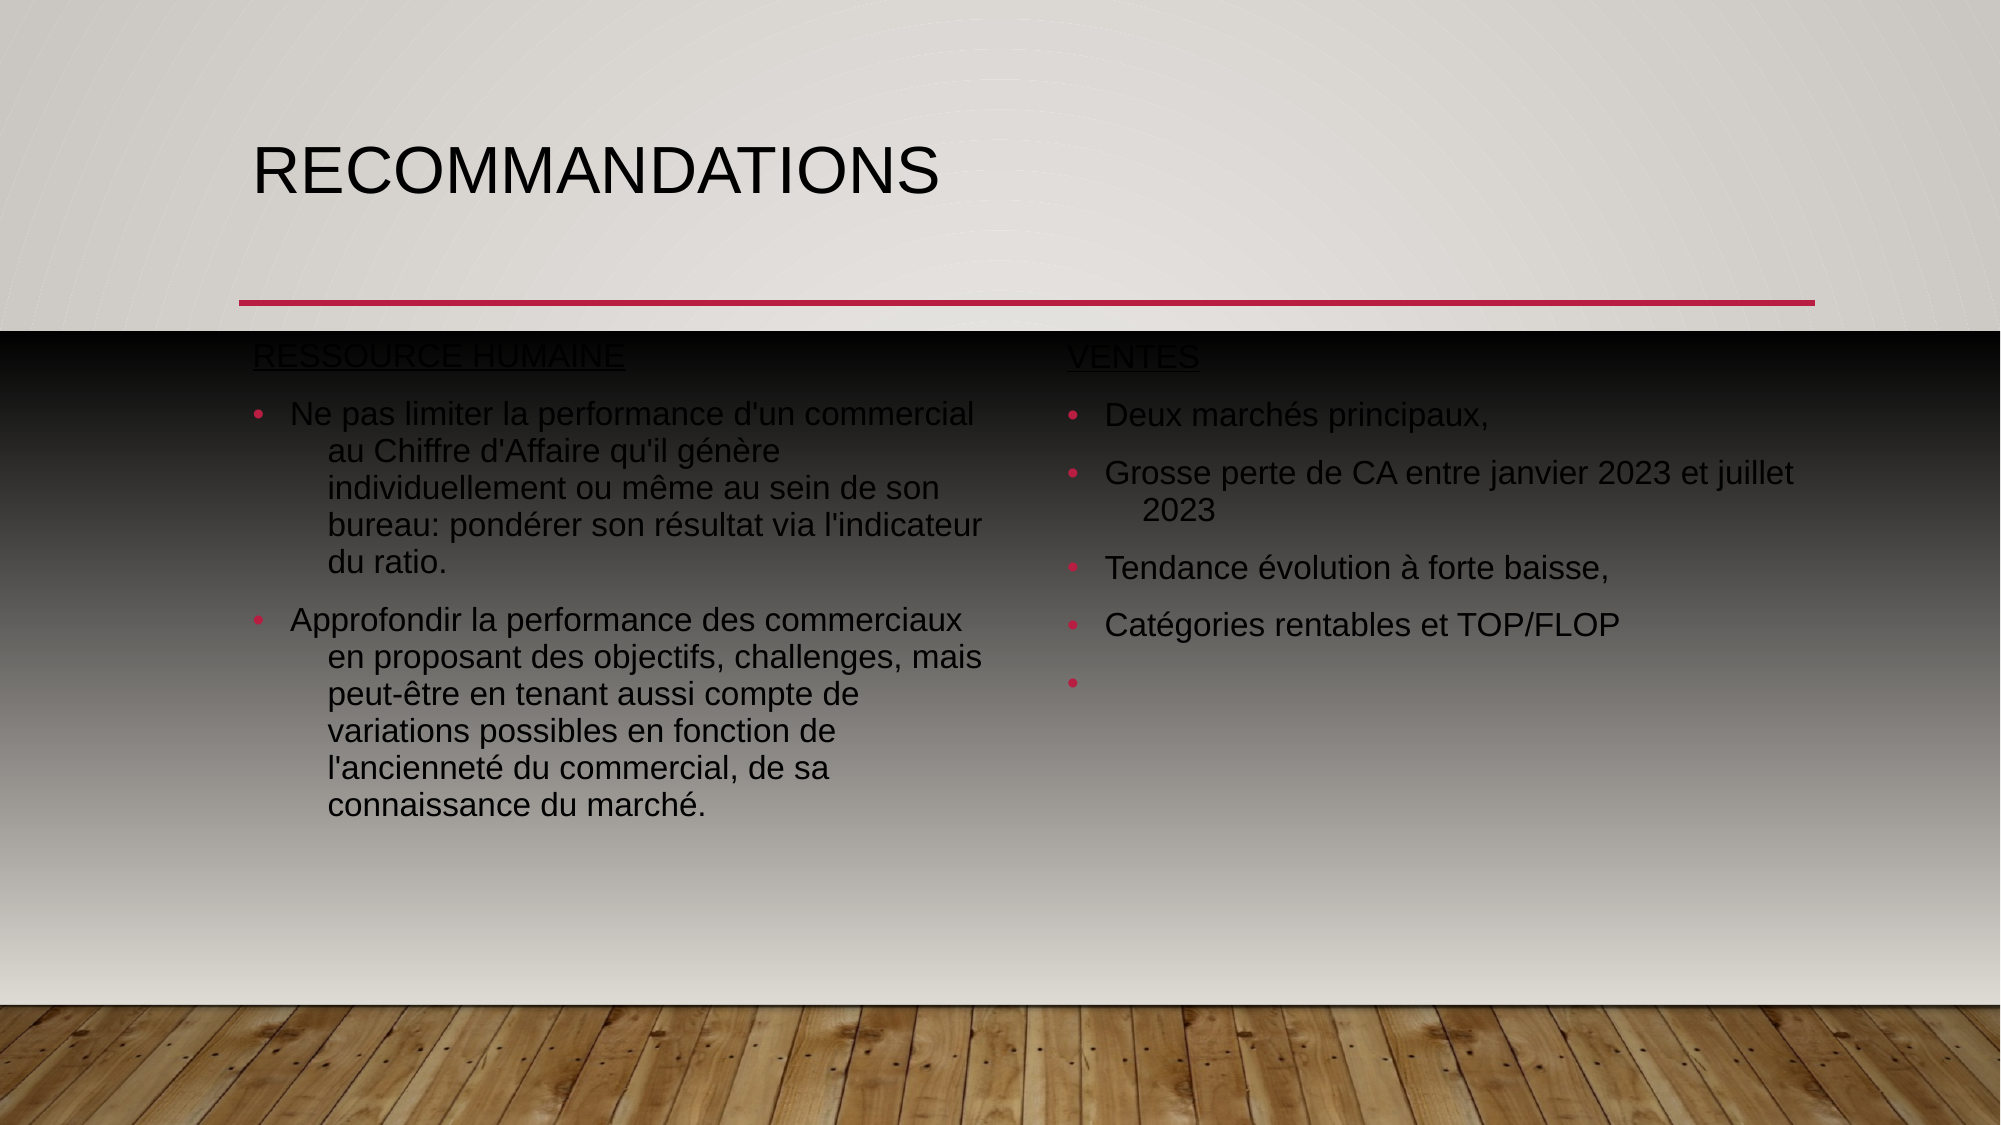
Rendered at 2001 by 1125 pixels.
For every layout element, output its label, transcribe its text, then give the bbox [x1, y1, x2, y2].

title RECOMMANDATIONS [237, 132, 1814, 306]
list VENTES Deux marchés principaux, Grosse perte de CA entre janvier 2023 et juillet 2023 Tendance évolution à forte baisse, Catégories rentables et TOP/FLOP [1052, 330, 1815, 896]
list RESSOURCE HUMAINE Ne pas limiter la performance d'un commercial au Chiffre d'Affaire qu'il génère individuellement ou même au sein de son bureau: pondérer son résultat via l'indicateur du ratio. Approfondir la performance des commerciaux en proposant des objectifs, challenges, mais peut-être en tenant aussi compte de variations possibles en fonction de l'ancienneté du commercial, de sa connaissance du marché. [237, 329, 1000, 896]
